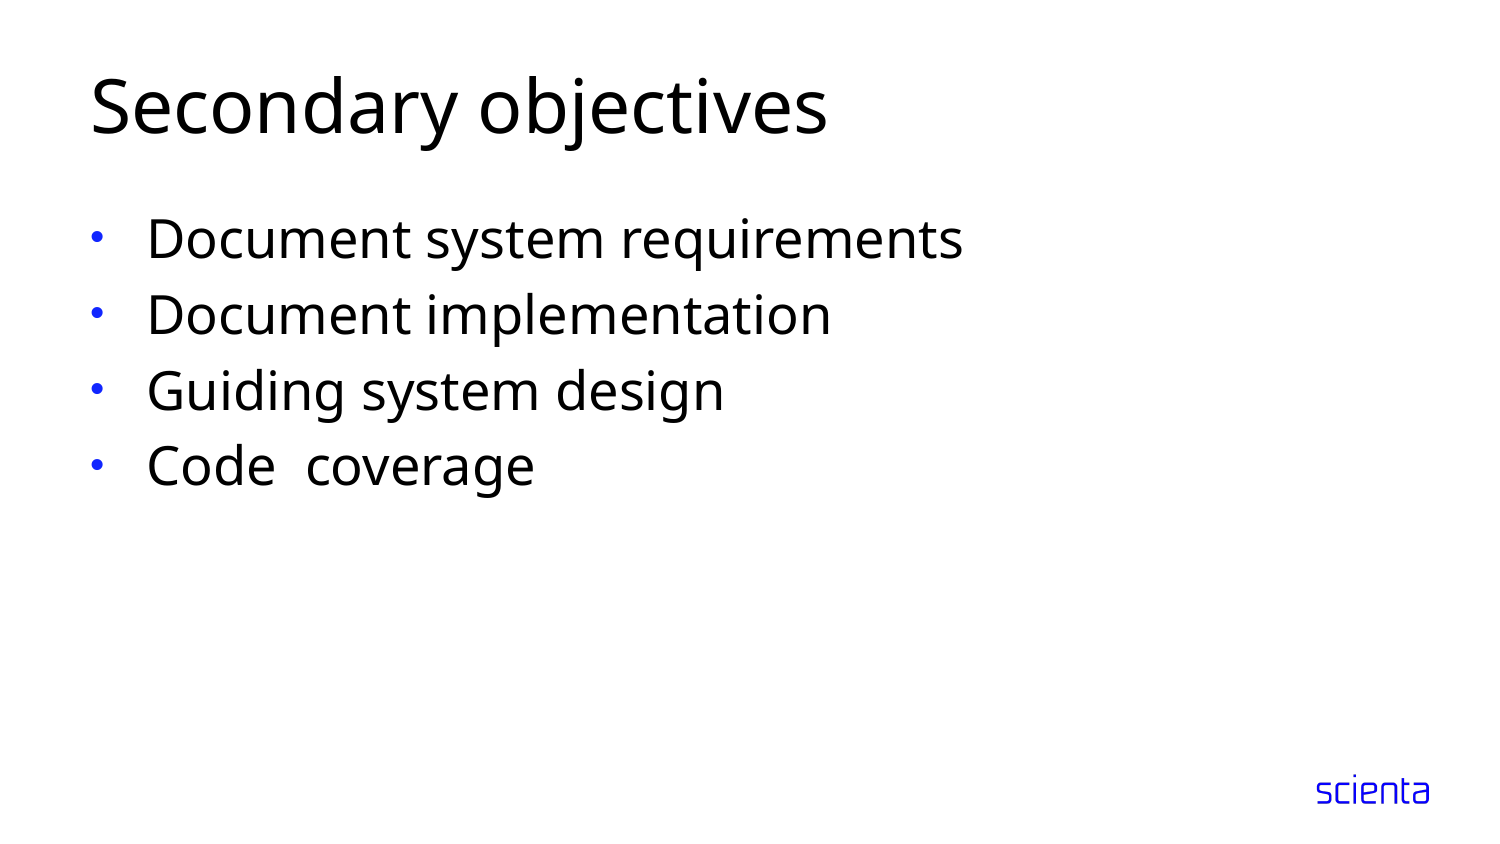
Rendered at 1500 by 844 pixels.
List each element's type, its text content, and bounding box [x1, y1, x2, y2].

title Secondary objectives [75, 33, 1425, 175]
list Document system requirements Document implementation Guiding system design Code coverage [75, 196, 1425, 754]
picture [1313, 771, 1432, 806]
